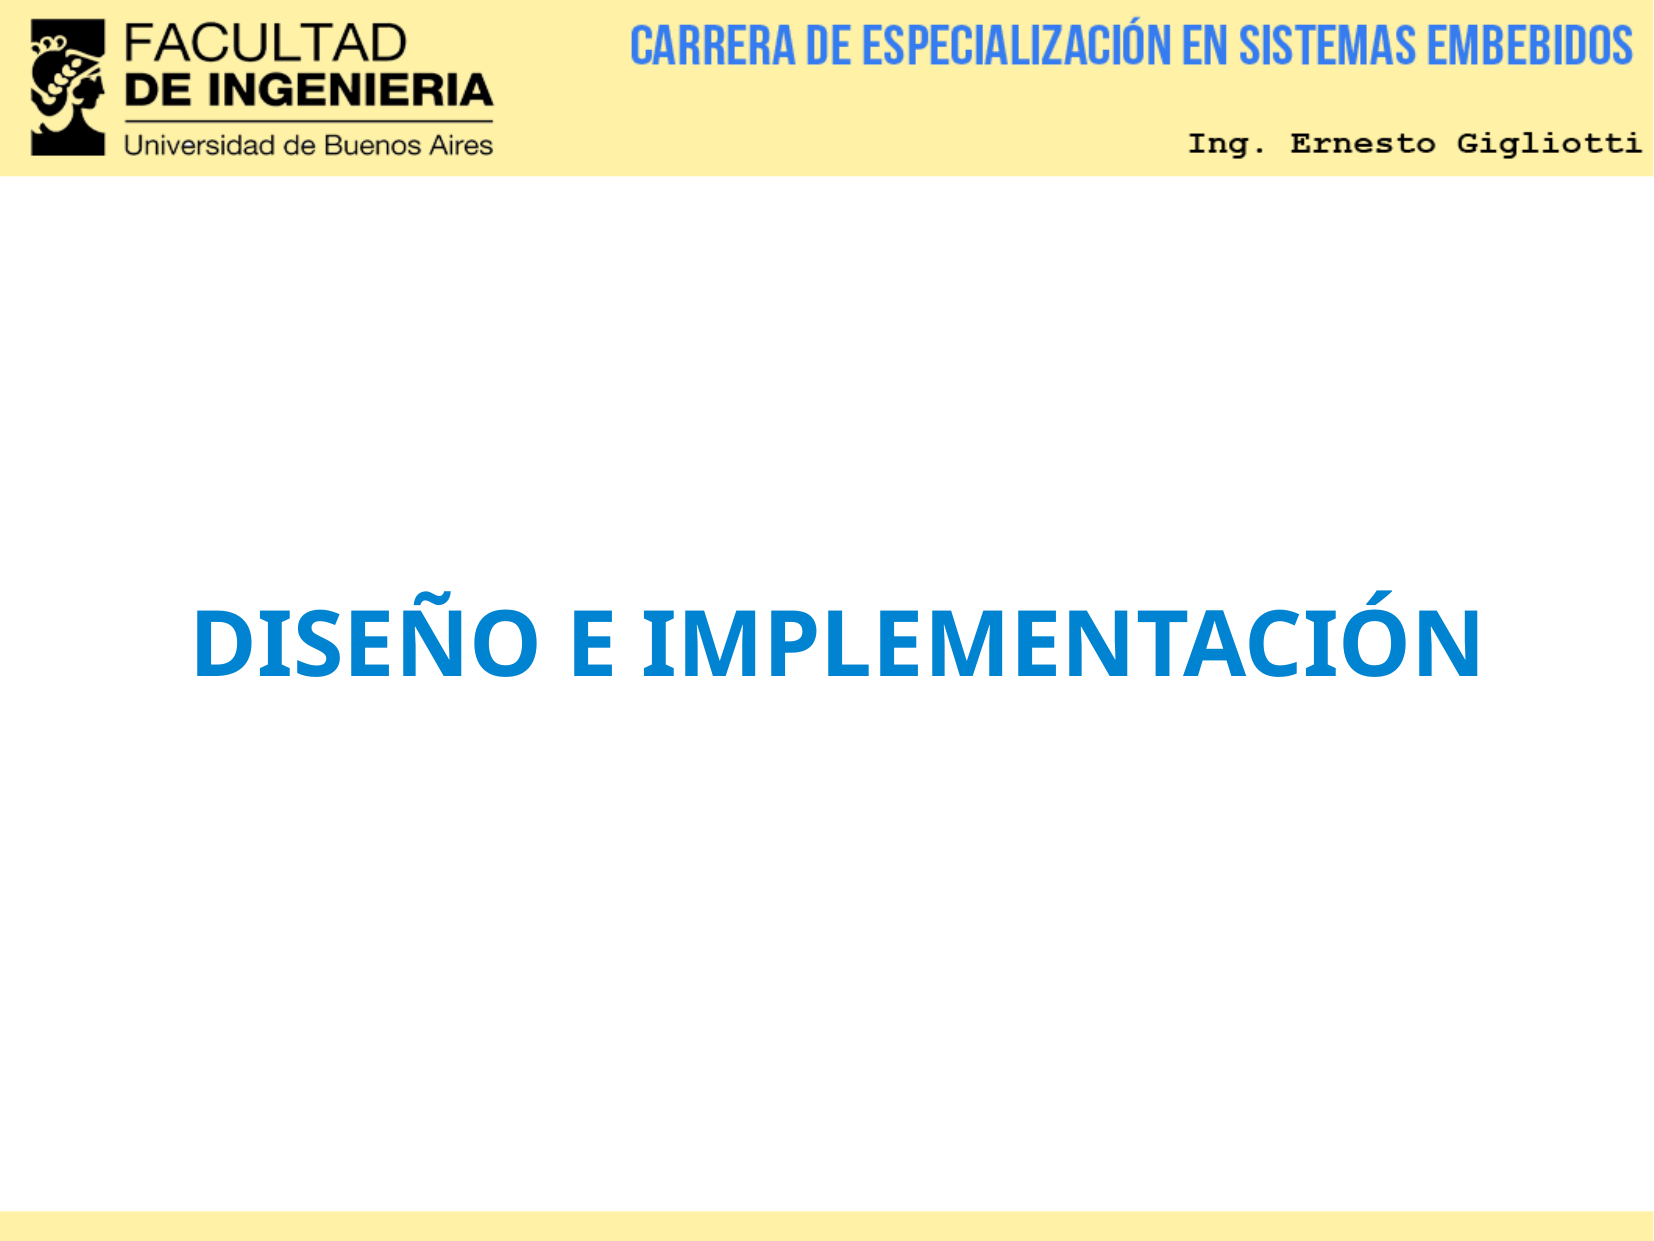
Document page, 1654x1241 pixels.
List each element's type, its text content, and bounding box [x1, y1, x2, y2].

title DISEÑO E IMPLEMENTACIÓN [94, 529, 1583, 753]
picture [0, 0, 1654, 1241]
